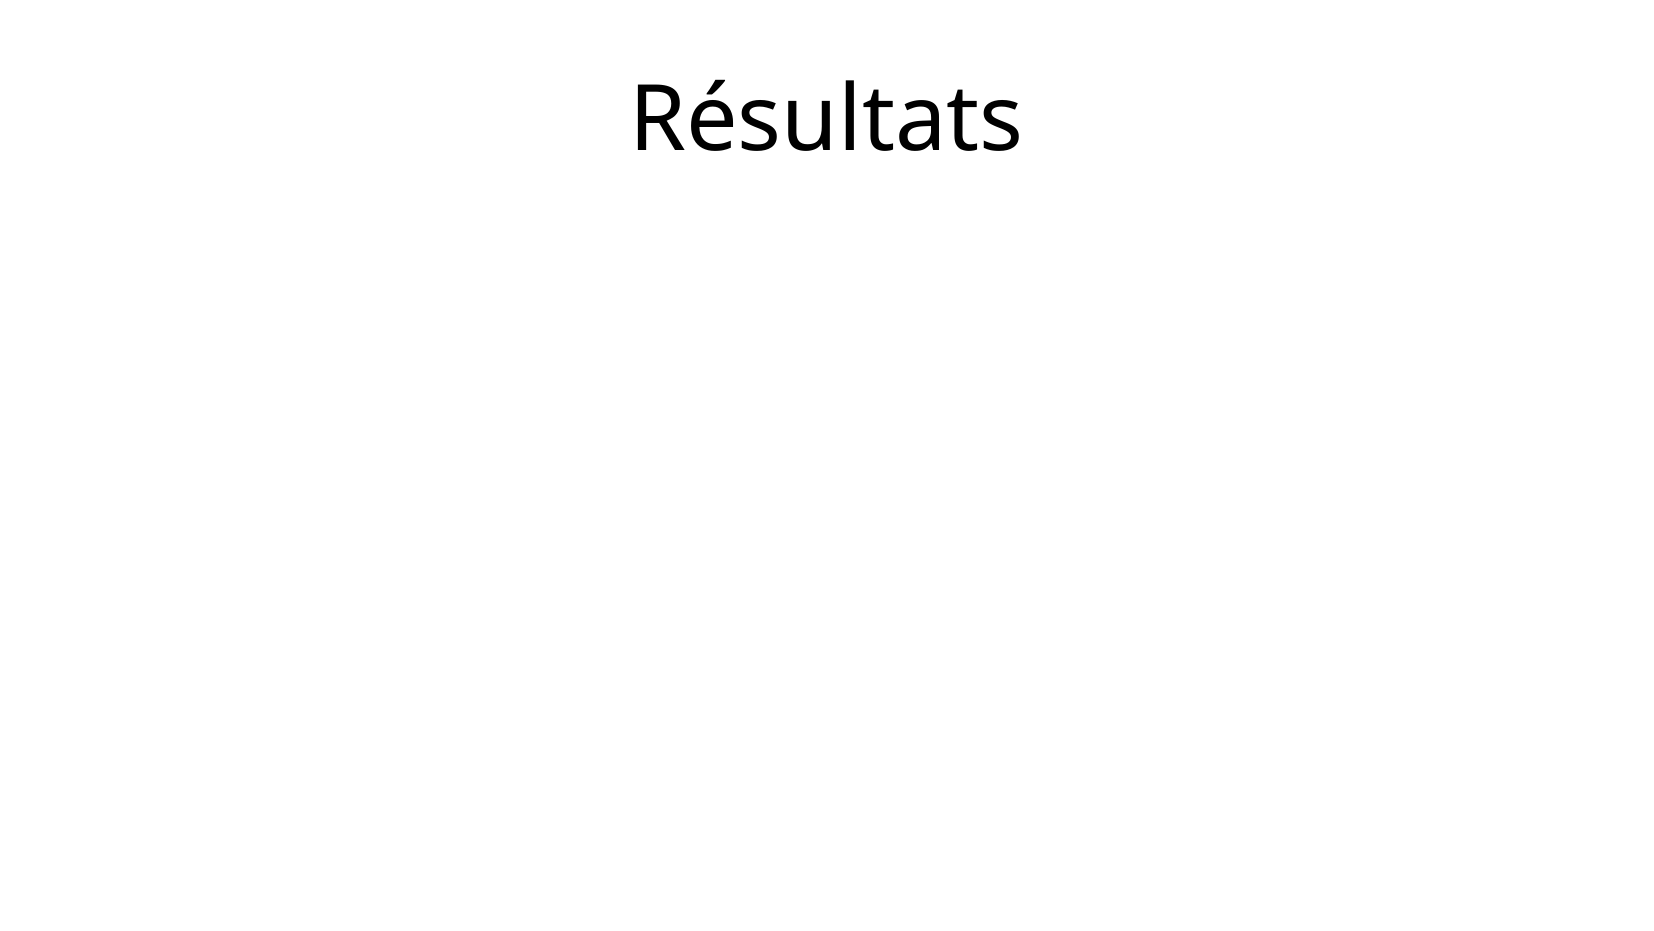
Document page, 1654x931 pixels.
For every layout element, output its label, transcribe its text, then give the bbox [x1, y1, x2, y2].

title Résultats [82, 37, 1571, 193]
